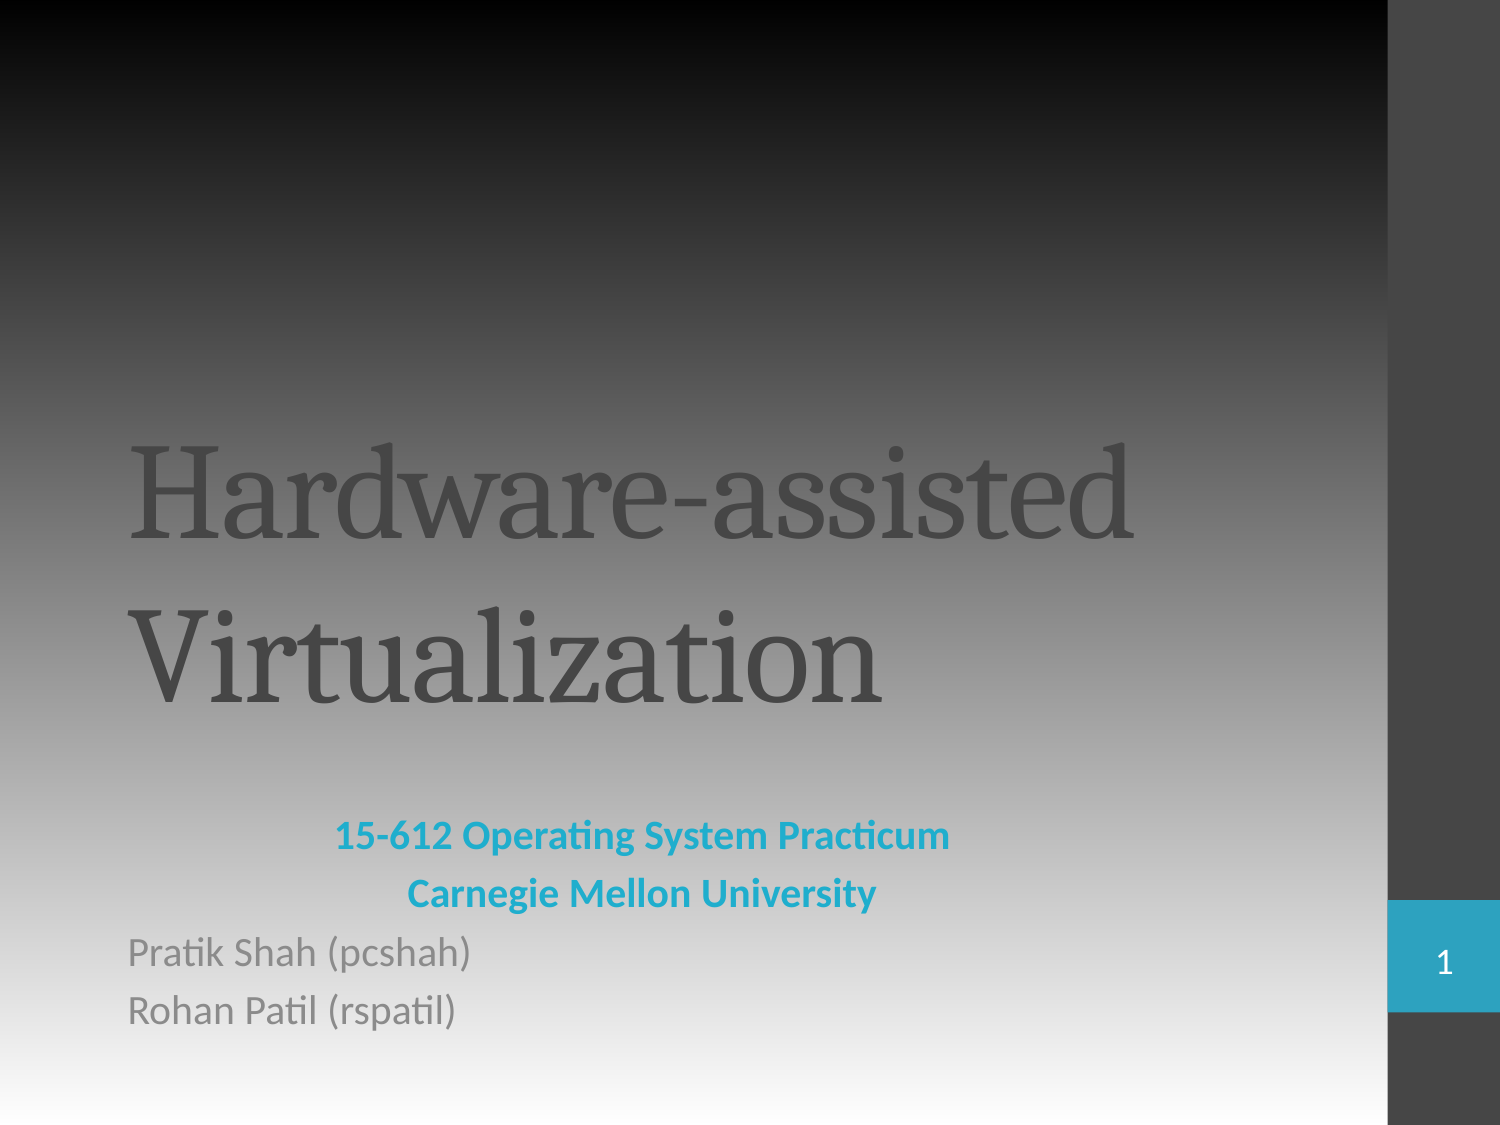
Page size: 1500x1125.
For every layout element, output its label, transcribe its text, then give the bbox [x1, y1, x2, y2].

slide_number <numéro> [1399, 926, 1490, 992]
title Hardware-assisted Virtualization [112, 312, 1350, 738]
subtitle 15-612 Operating System Practicum Carnegie Mellon University Pratik Shah (pcshah) Rohan Patil (rspatil) [112, 800, 1173, 1100]
